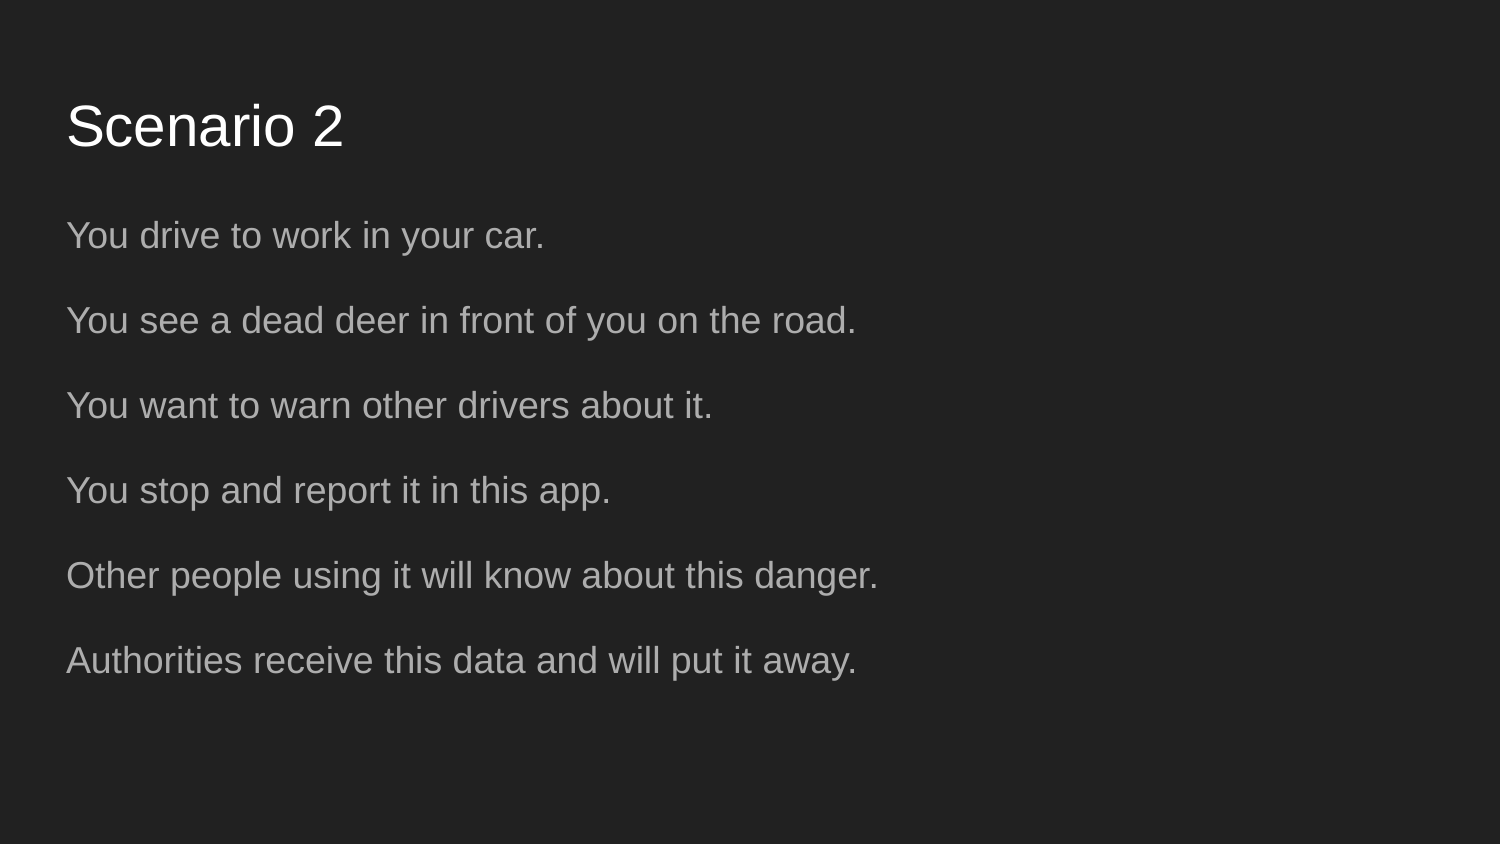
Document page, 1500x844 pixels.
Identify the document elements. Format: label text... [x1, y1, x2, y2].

list You drive to work in your car. You see a dead deer in front of you on the road. You want to warn other drivers about it. You stop and report it in this app. Other people using it will know about this danger. Authorities receive this data and will put it away. [51, 189, 1449, 750]
title Scenario 2 [51, 72, 1449, 167]
